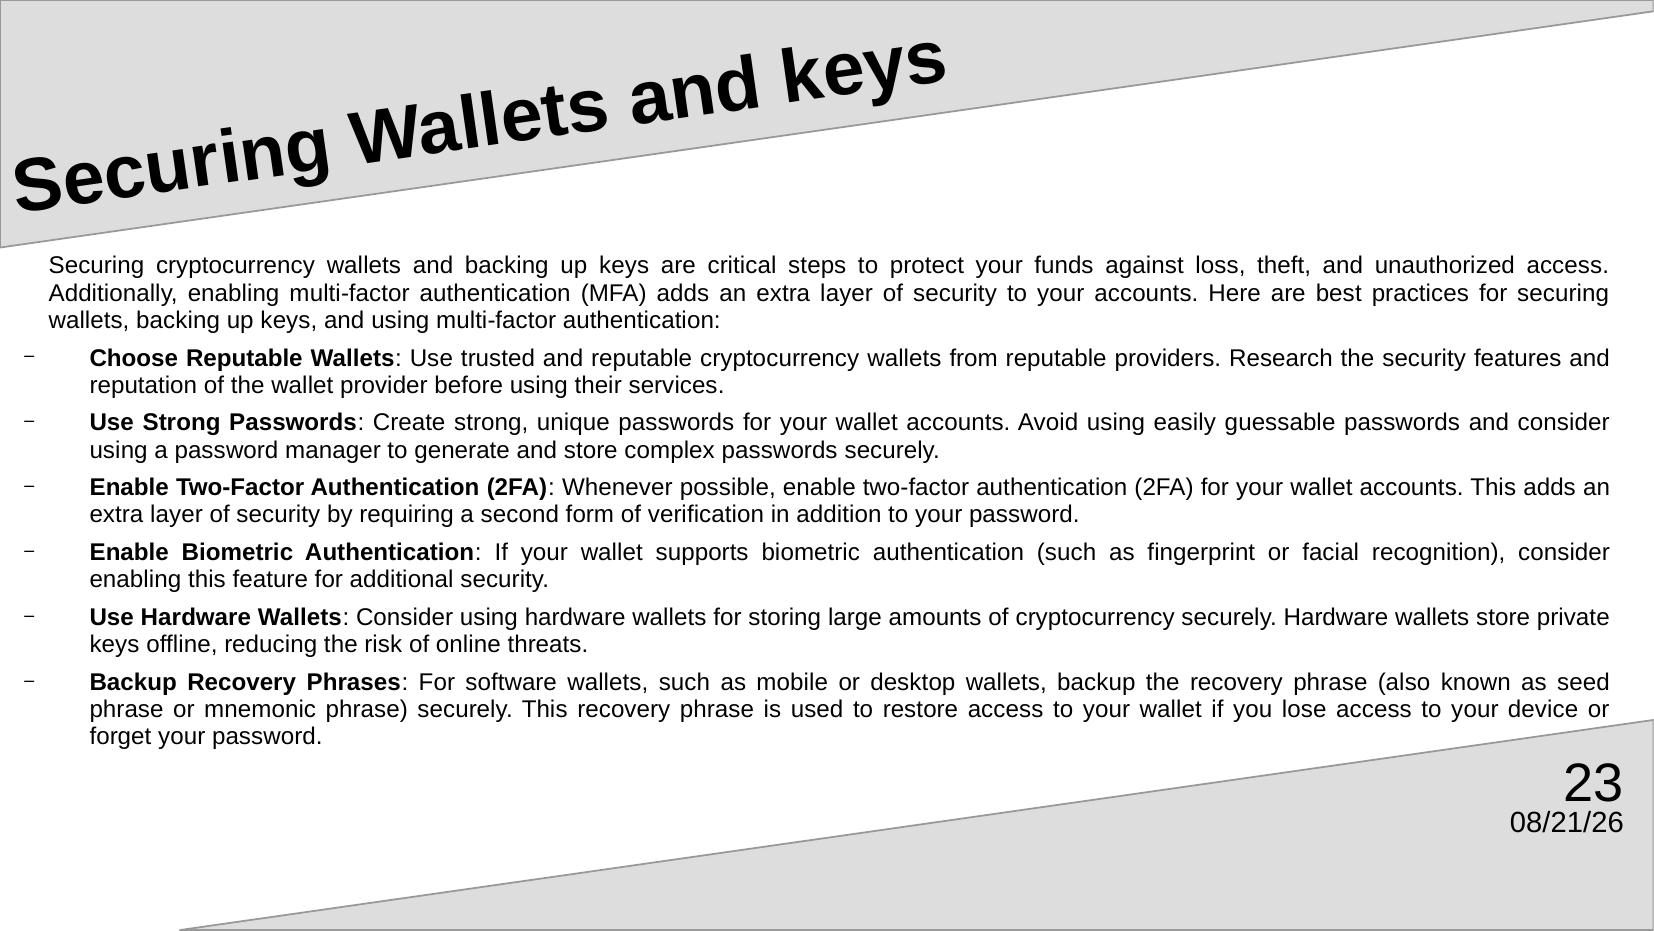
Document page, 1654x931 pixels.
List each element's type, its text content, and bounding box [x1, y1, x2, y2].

list Securing cryptocurrency wallets and backing up keys are critical steps to protect your funds against loss, theft, and unauthorized access. Additionally, enabling multi-factor authentication (MFA) adds an extra layer of security to your accounts. Here are best practices for securing wallets, backing up keys, and using multi-factor authentication: Choose Reputable Wallets: Use trusted and reputable cryptocurrency wallets from reputable providers. Research the security features and reputation of the wallet provider before using their services. Use Strong Passwords: Create strong, unique passwords for your wallet accounts. Avoid using easily guessable passwords and consider using a password manager to generate and store complex passwords securely. Enable Two-Factor Authentication (2FA): Whenever possible, enable two-factor authentication (2FA) for your wallet accounts. This adds an extra layer of security by requiring a second form of verification in addition to your password. Enable Biometric Authentication: If your wallet supports biometric authentication (such as fingerprint or facial recognition), consider enabling this feature for additional security. Use Hardware Wallets: Consider using hardware wallets for storing large amounts of cryptocurrency securely. Hardware wallets store private keys offline, reducing the risk of online threats. Backup Recovery Phrases: For software wallets, such as mobile or desktop wallets, backup the recovery phrase (also known as seed phrase or mnemonic phrase) securely. This recovery phrase is used to restore access to your wallet if you lose access to your device or forget your password. [7, 251, 1613, 751]
title Securing Wallets and keys [3, 0, 1406, 251]
